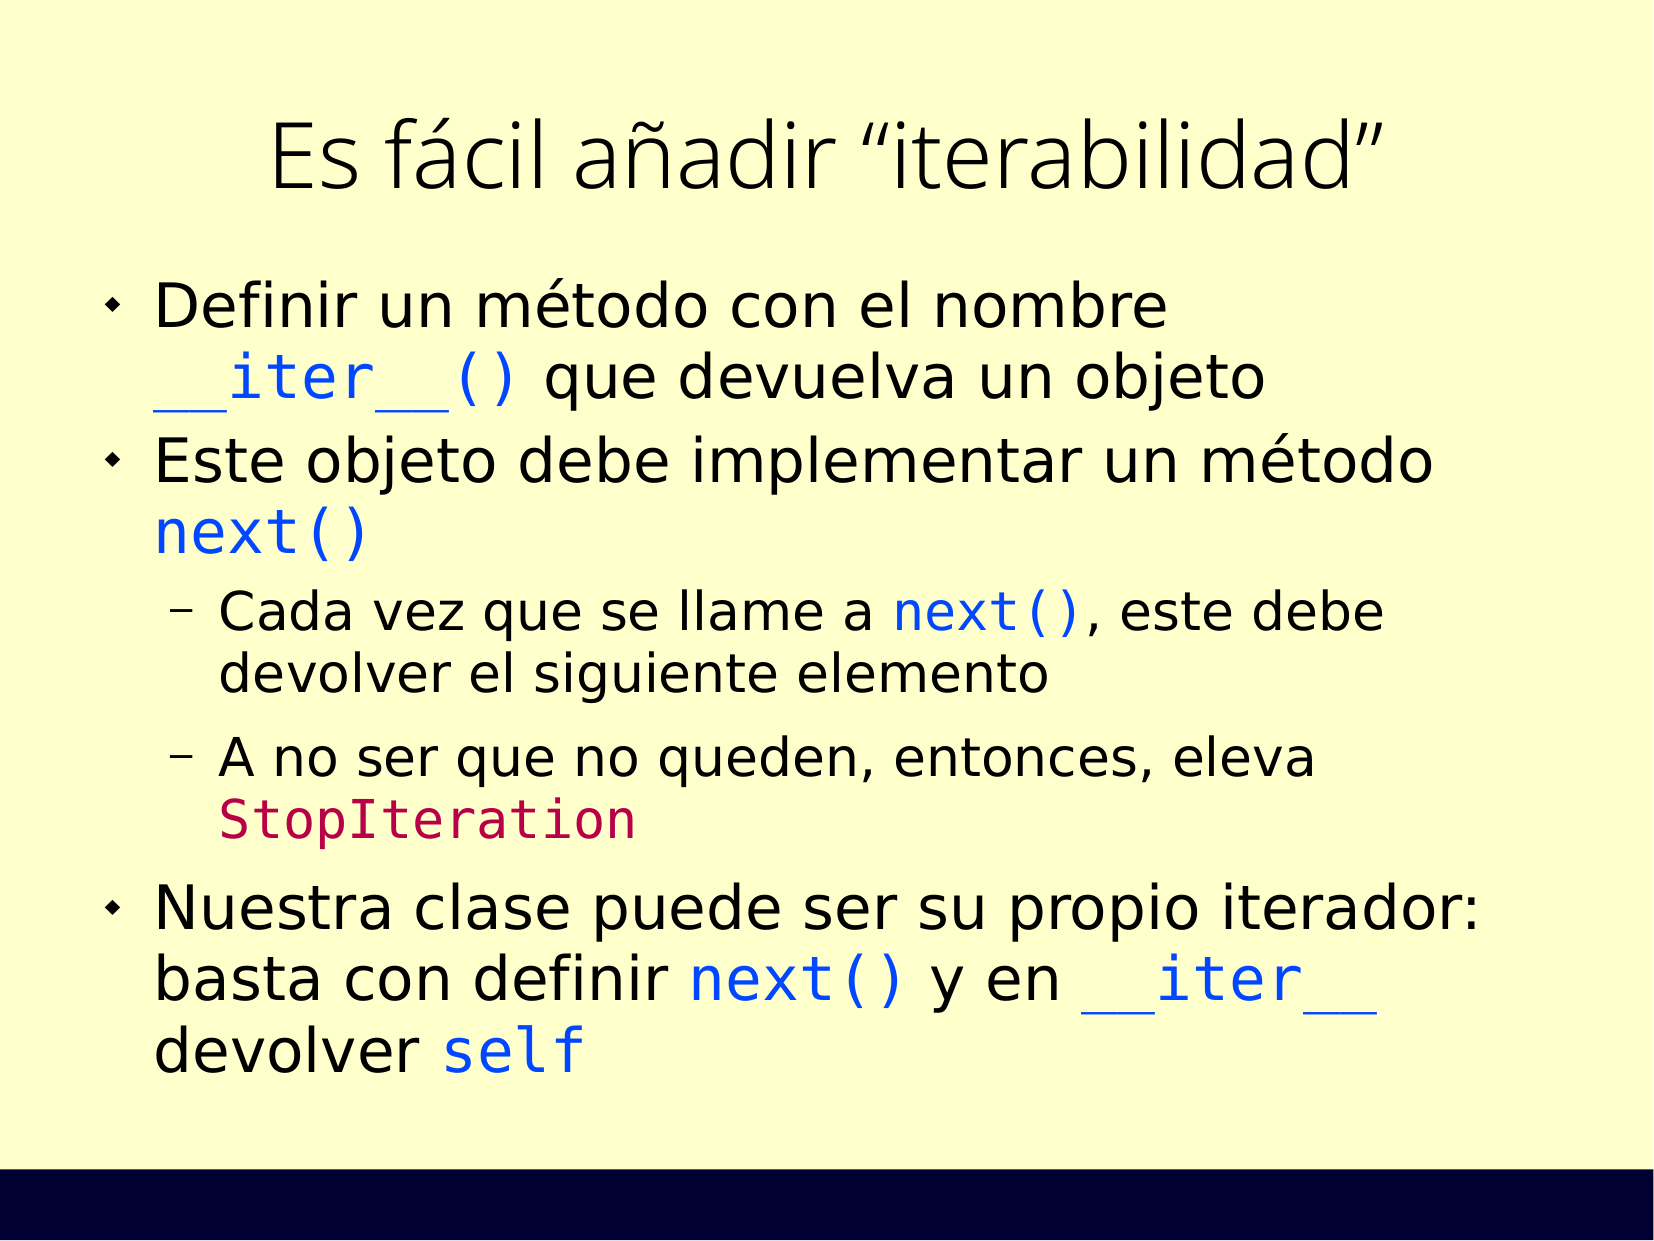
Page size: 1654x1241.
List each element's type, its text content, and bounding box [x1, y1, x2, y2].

list Definir un método con el nombre __iter__() que devuelva un objeto Este objeto debe implementar un método next() Cada vez que se llame a next(), este debe devolver el siguiente elemento A no ser que no queden, entonces, eleva StopIteration Nuestra clase puede ser su propio iterador: basta con definir next() y en __iter__ devolver self [88, 266, 1544, 1091]
title Es fácil añadir “iterabilidad” [82, 49, 1571, 257]
